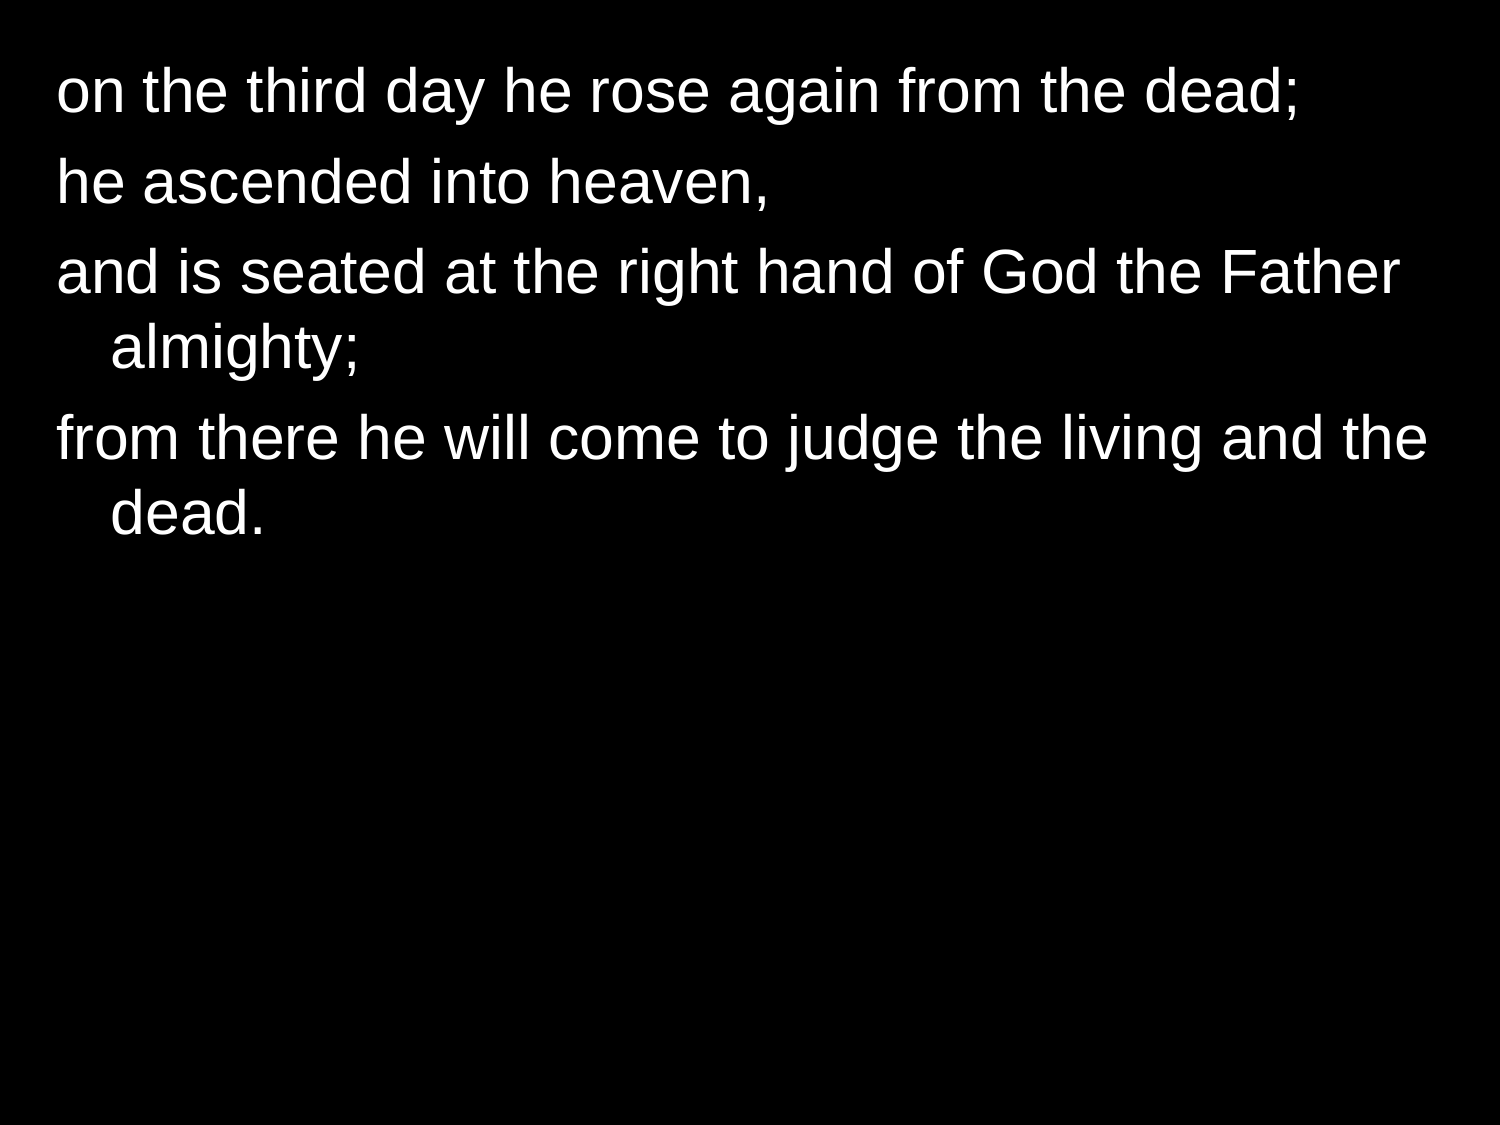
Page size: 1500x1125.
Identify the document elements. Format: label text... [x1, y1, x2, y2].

list on the third day he rose again from the dead; he ascended into heaven, and is seated at the right hand of God the Father almighty; from there he will come to judge the living and the dead. [41, 42, 1453, 885]
